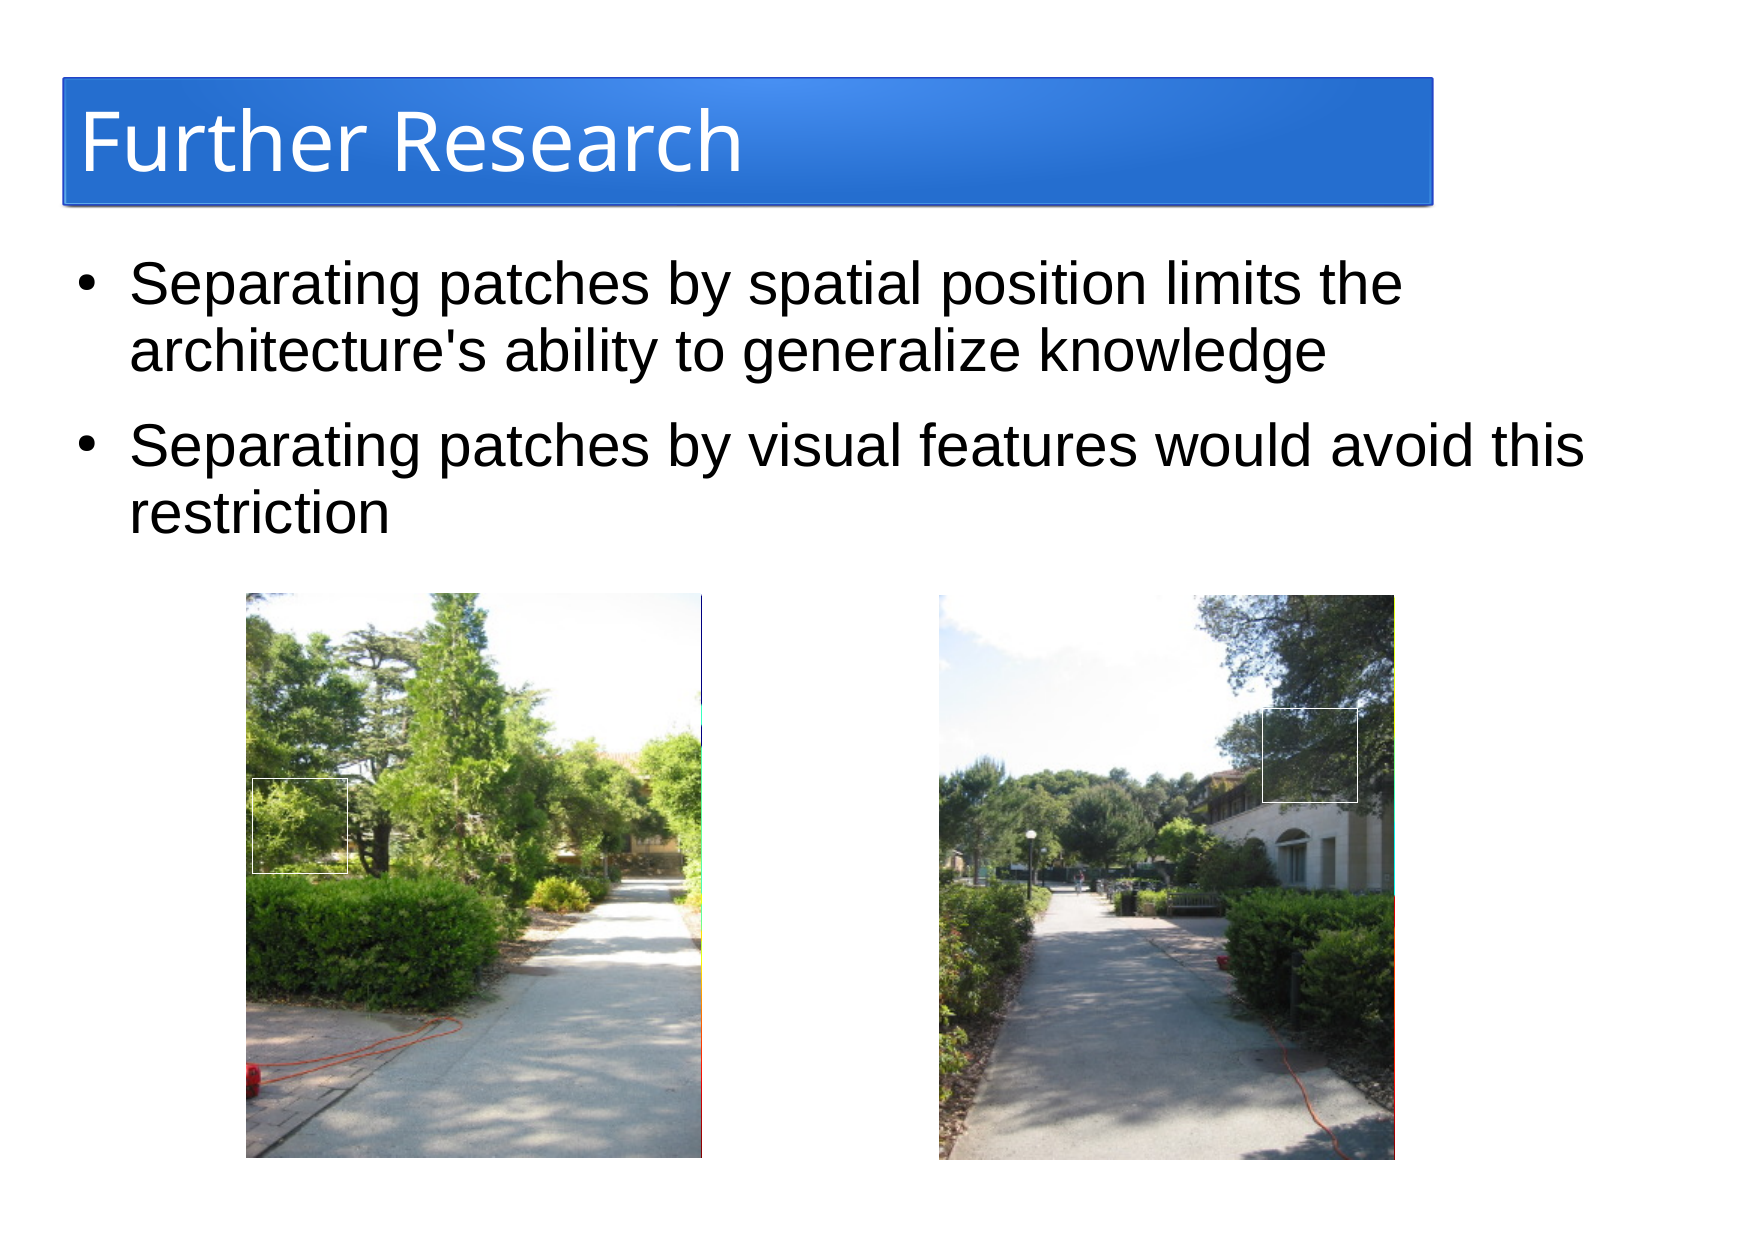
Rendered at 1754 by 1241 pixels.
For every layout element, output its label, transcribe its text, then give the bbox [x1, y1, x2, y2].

picture [246, 593, 702, 1159]
list Separating patches by spatial position limits the architecture's ability to generalize knowledge Separating patches by visual features would avoid this restriction [58, 249, 1696, 579]
picture [939, 595, 1395, 1160]
picture [58, 77, 1439, 209]
title Further Research [78, 80, 1429, 198]
